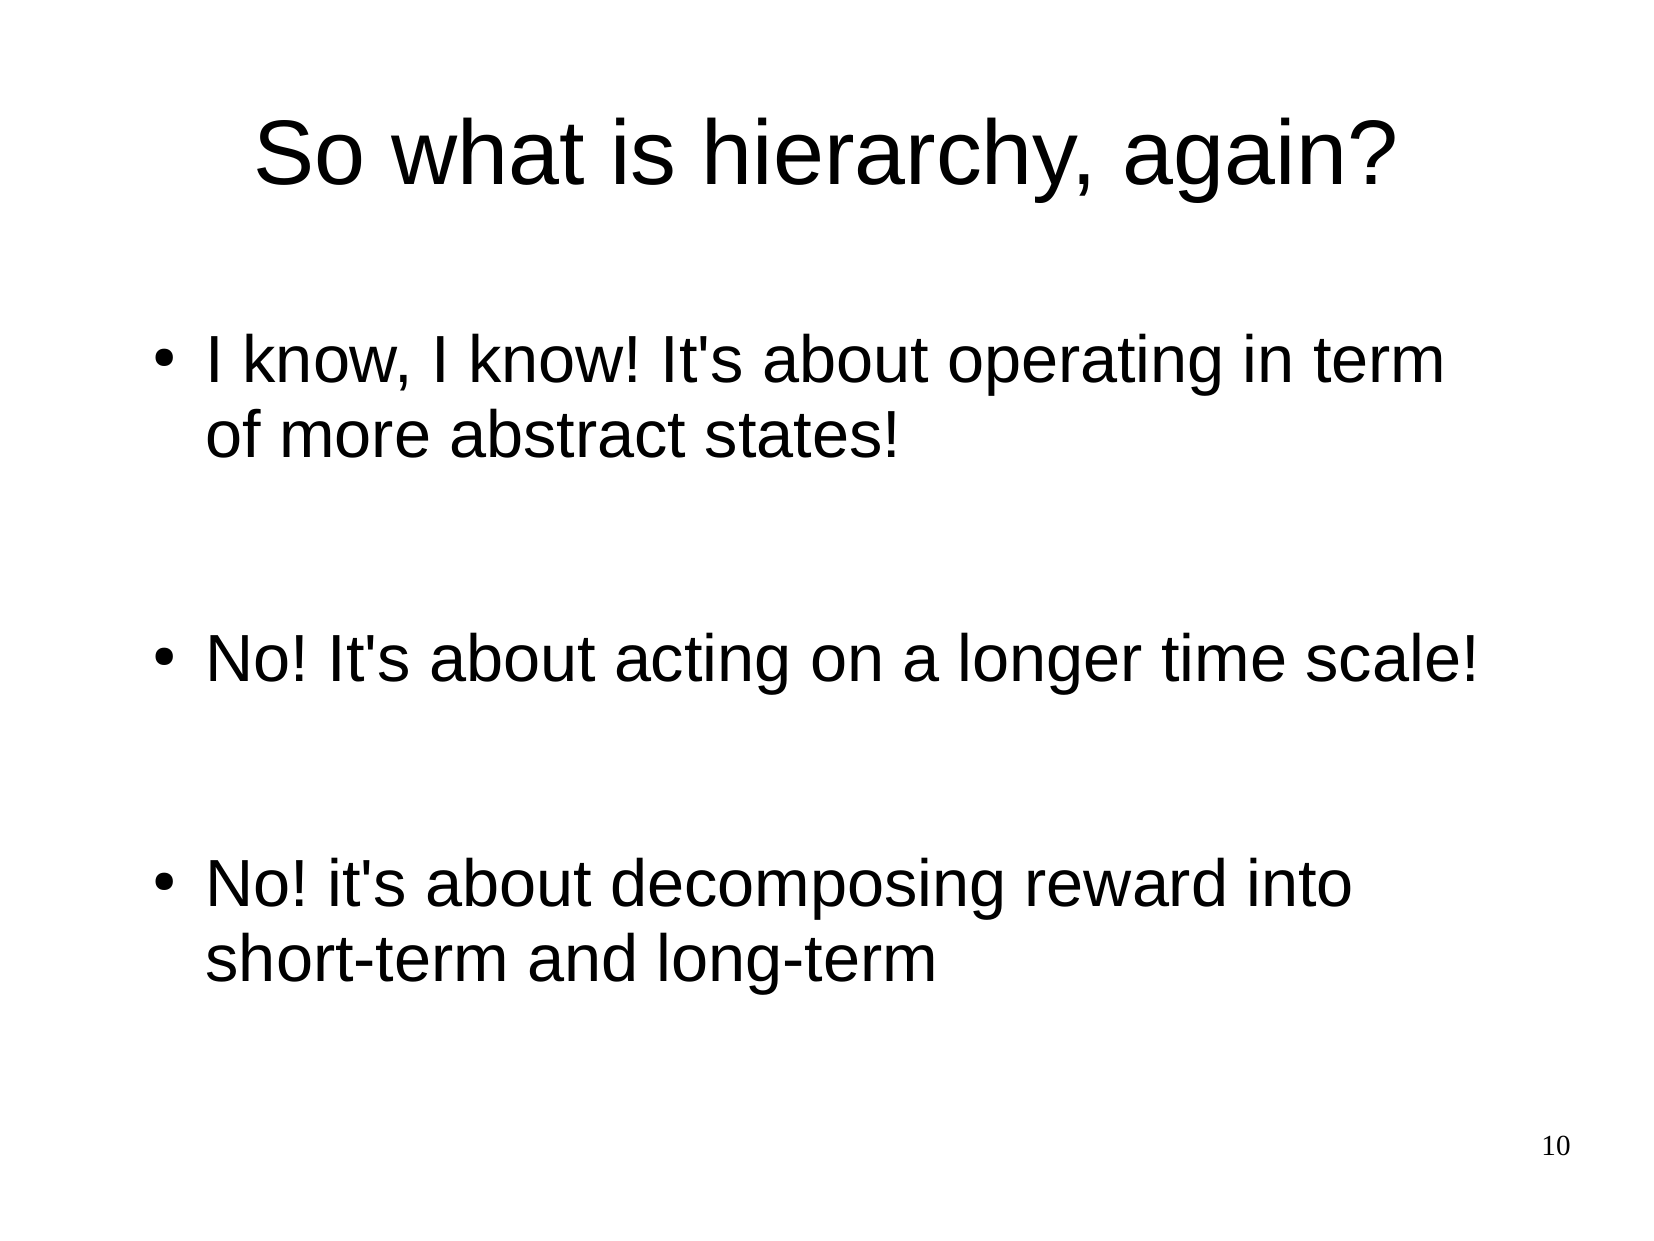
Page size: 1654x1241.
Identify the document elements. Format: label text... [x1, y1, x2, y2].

text_box I know, I know! It's about operating in term of more abstract states! No! It's about acting on a longer time scale! No! it's about decomposing reward into short-term and long-term [120, 315, 1531, 1003]
title So what is hierarchy, again? [82, 49, 1571, 257]
